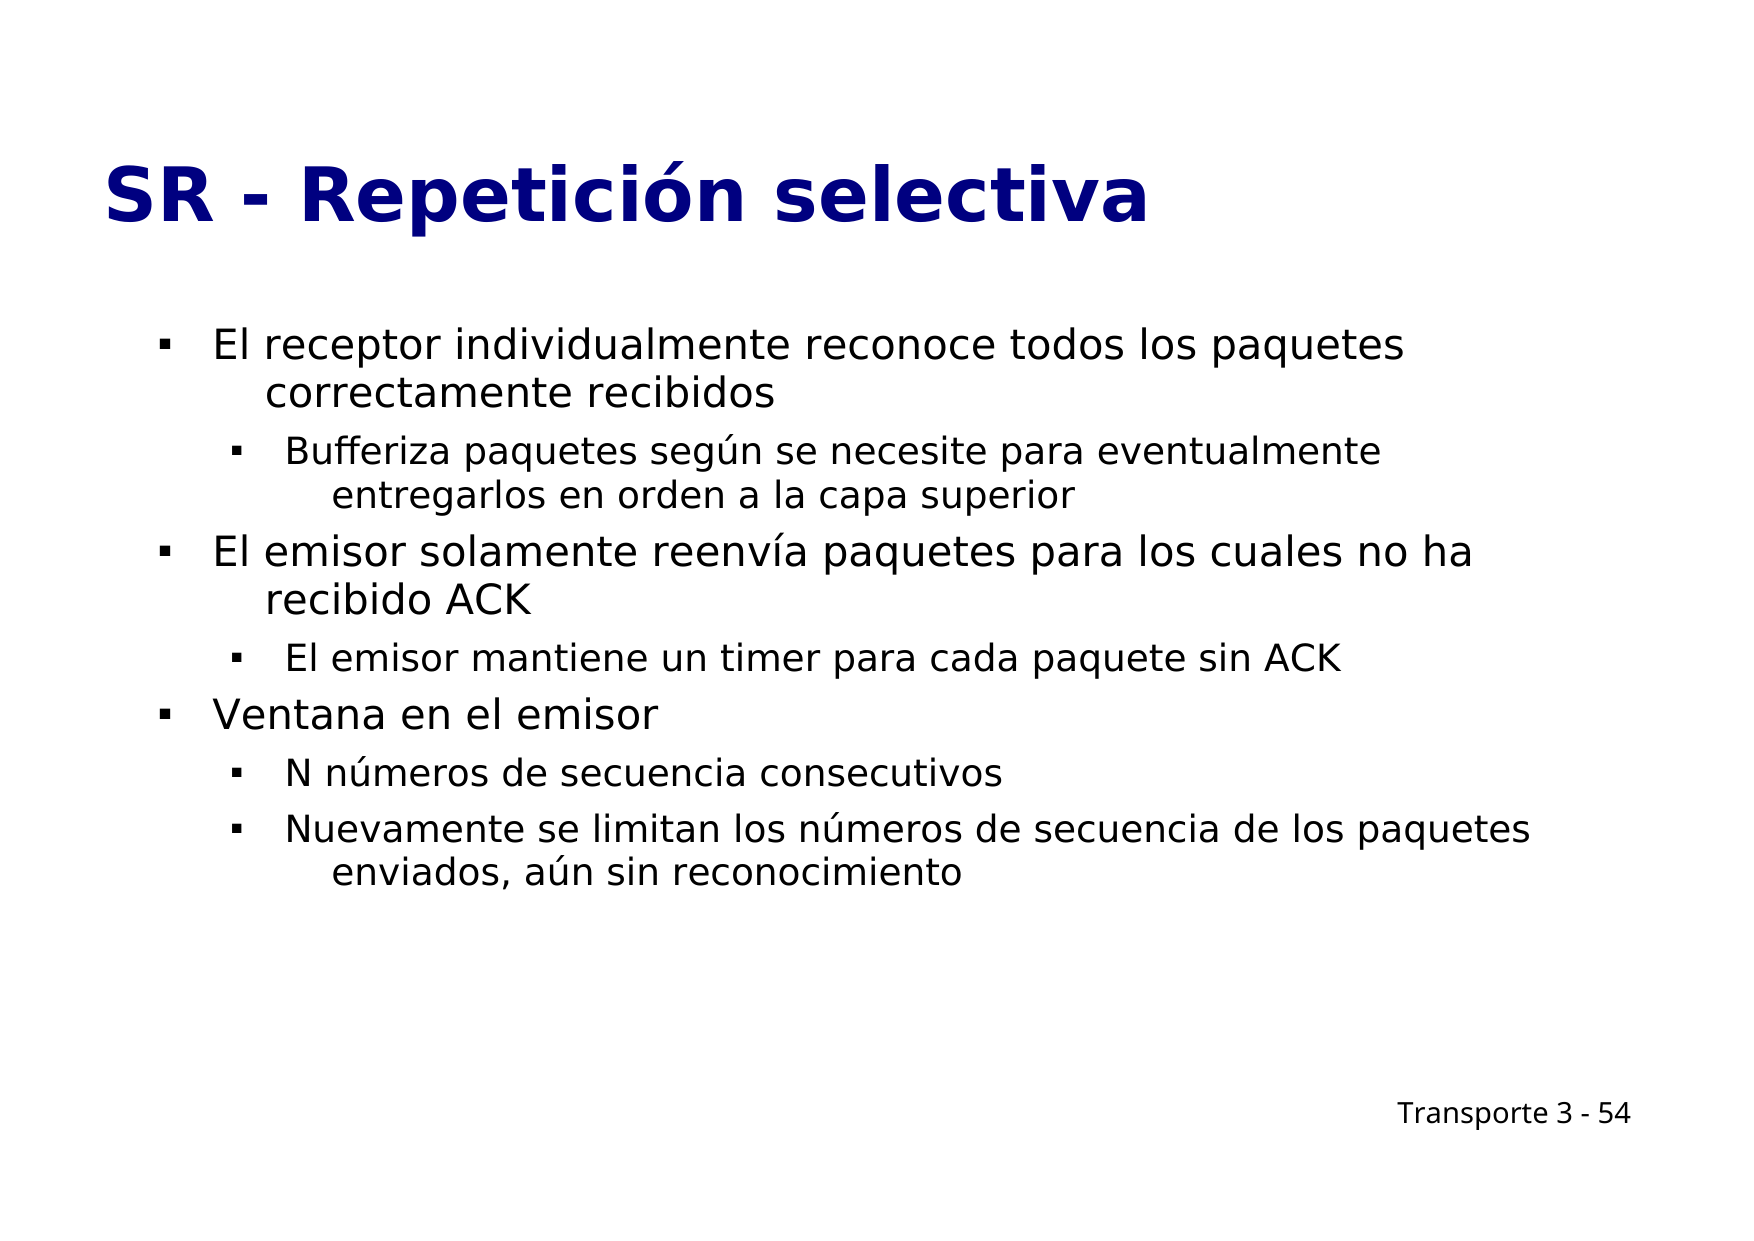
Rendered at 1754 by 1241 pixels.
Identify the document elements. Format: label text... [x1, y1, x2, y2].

list El receptor individualmente reconoce todos los paquetes correctamente recibidos Bufferiza paquetes según se necesite para eventualmente entregarlos en orden a la capa superior El emisor solamente reenvía paquetes para los cuales no ha recibido ACK El emisor mantiene un timer para cada paquete sin ACK Ventana en el emisor N números de secuencia consecutivos Nuevamente se limitan los números de secuencia de los paquetes enviados, aún sin reconocimiento [154, 320, 1546, 1082]
title SR - Repetición selectiva [88, 95, 1654, 298]
